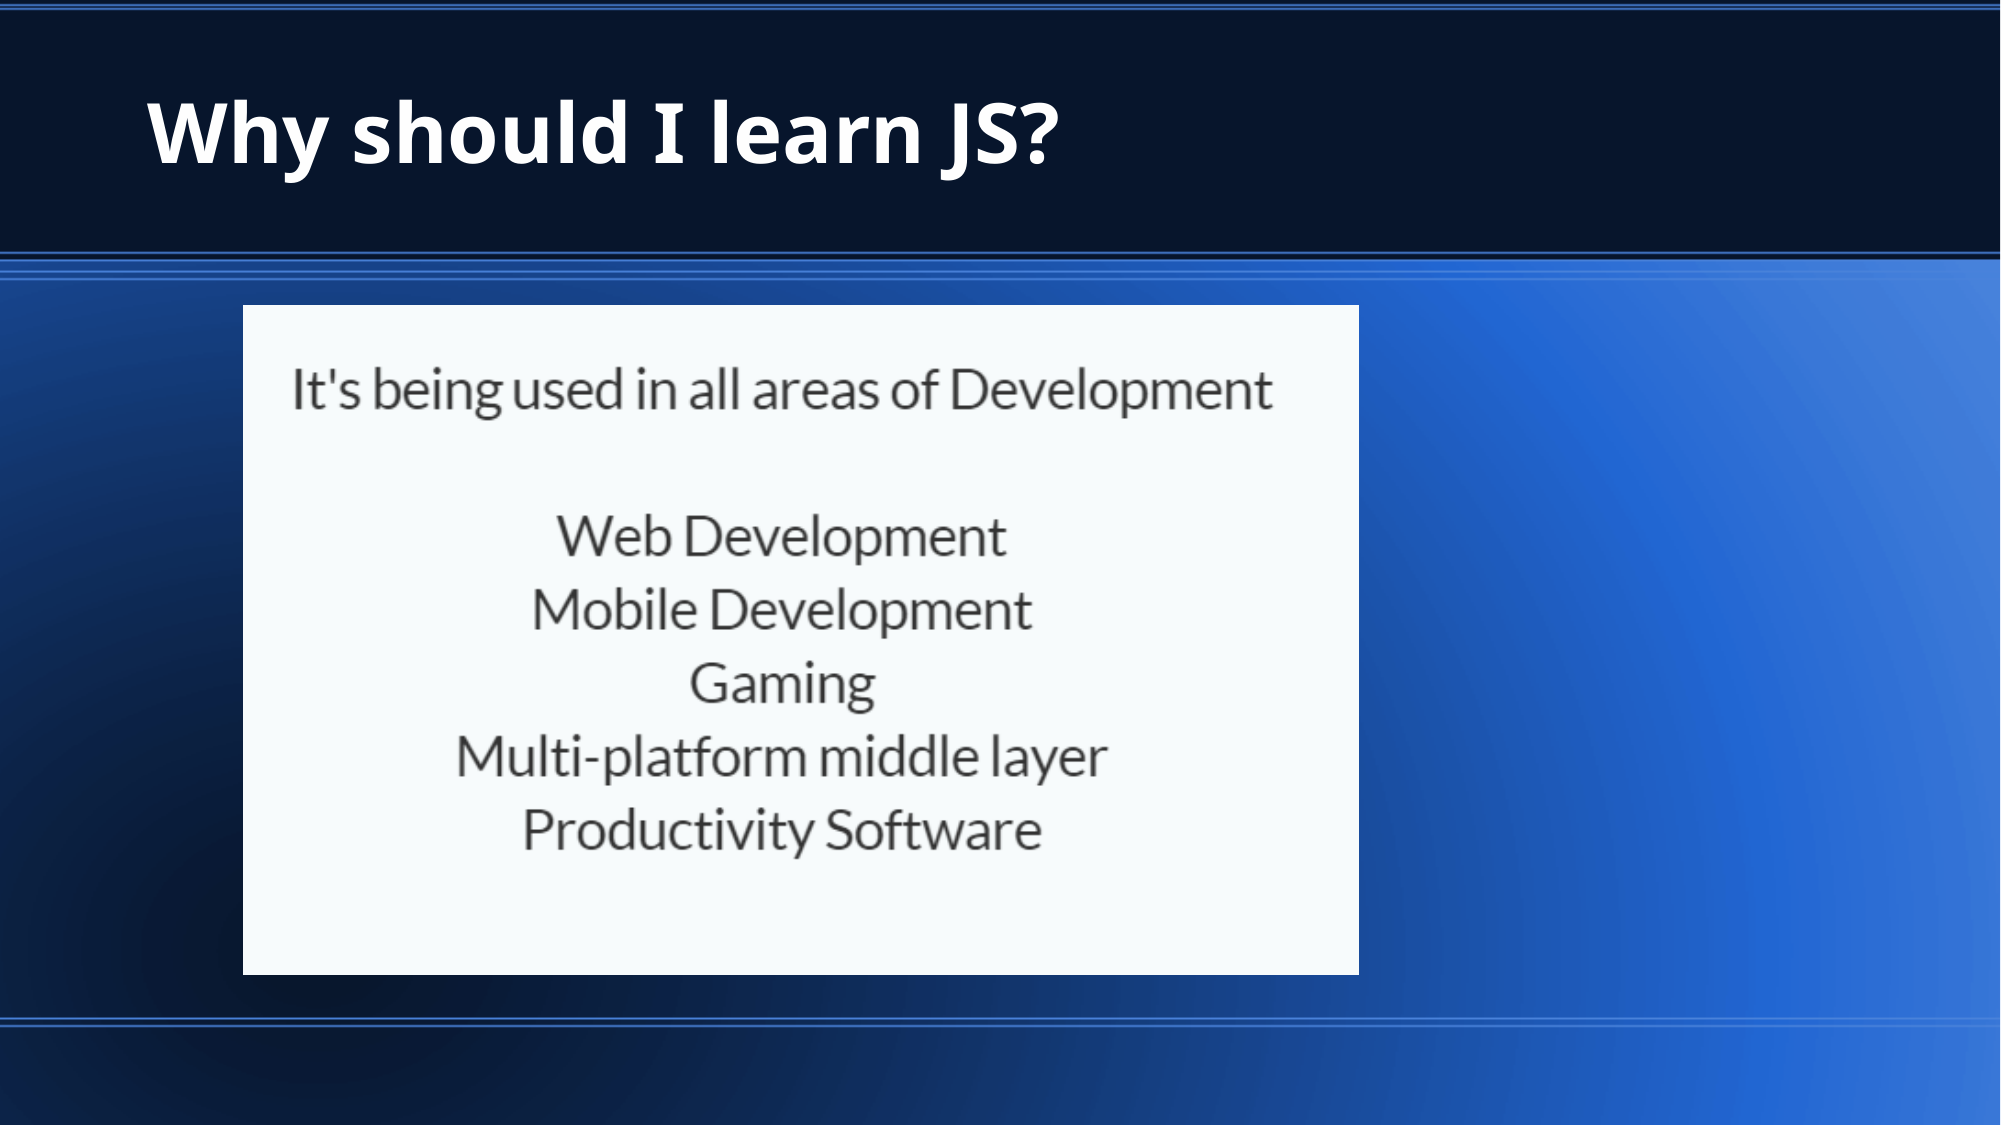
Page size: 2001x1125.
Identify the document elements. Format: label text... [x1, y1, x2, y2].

title Why should I learn JS? [132, 73, 1868, 233]
picture [0, 0, 2001, 1125]
